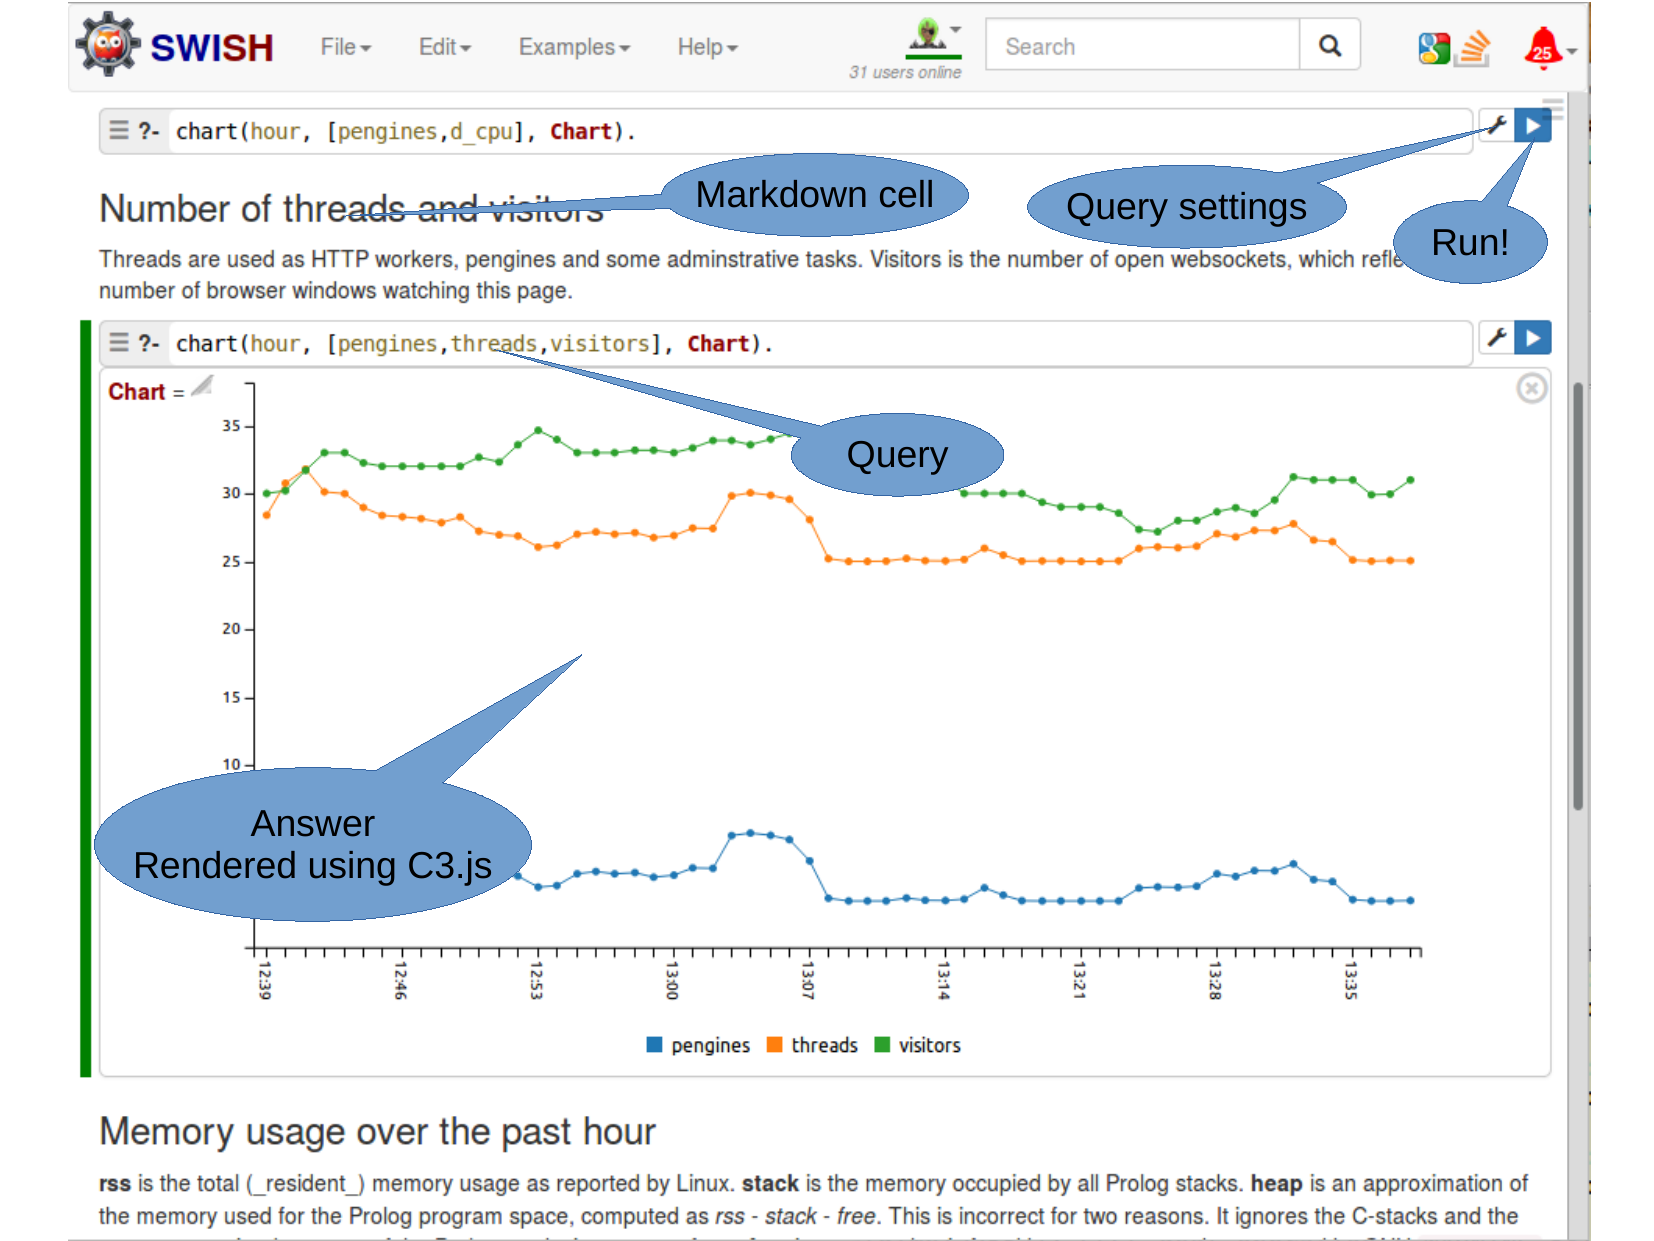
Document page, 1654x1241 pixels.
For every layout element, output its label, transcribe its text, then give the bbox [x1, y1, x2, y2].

text_box Answer Rendered using C3.js [94, 654, 582, 922]
text_box Markdown cell [344, 153, 969, 237]
text_box Query [494, 349, 1004, 497]
picture [68, 2, 1591, 1241]
text_box Run! [1393, 137, 1548, 284]
text_box Query settings [1027, 126, 1496, 249]
